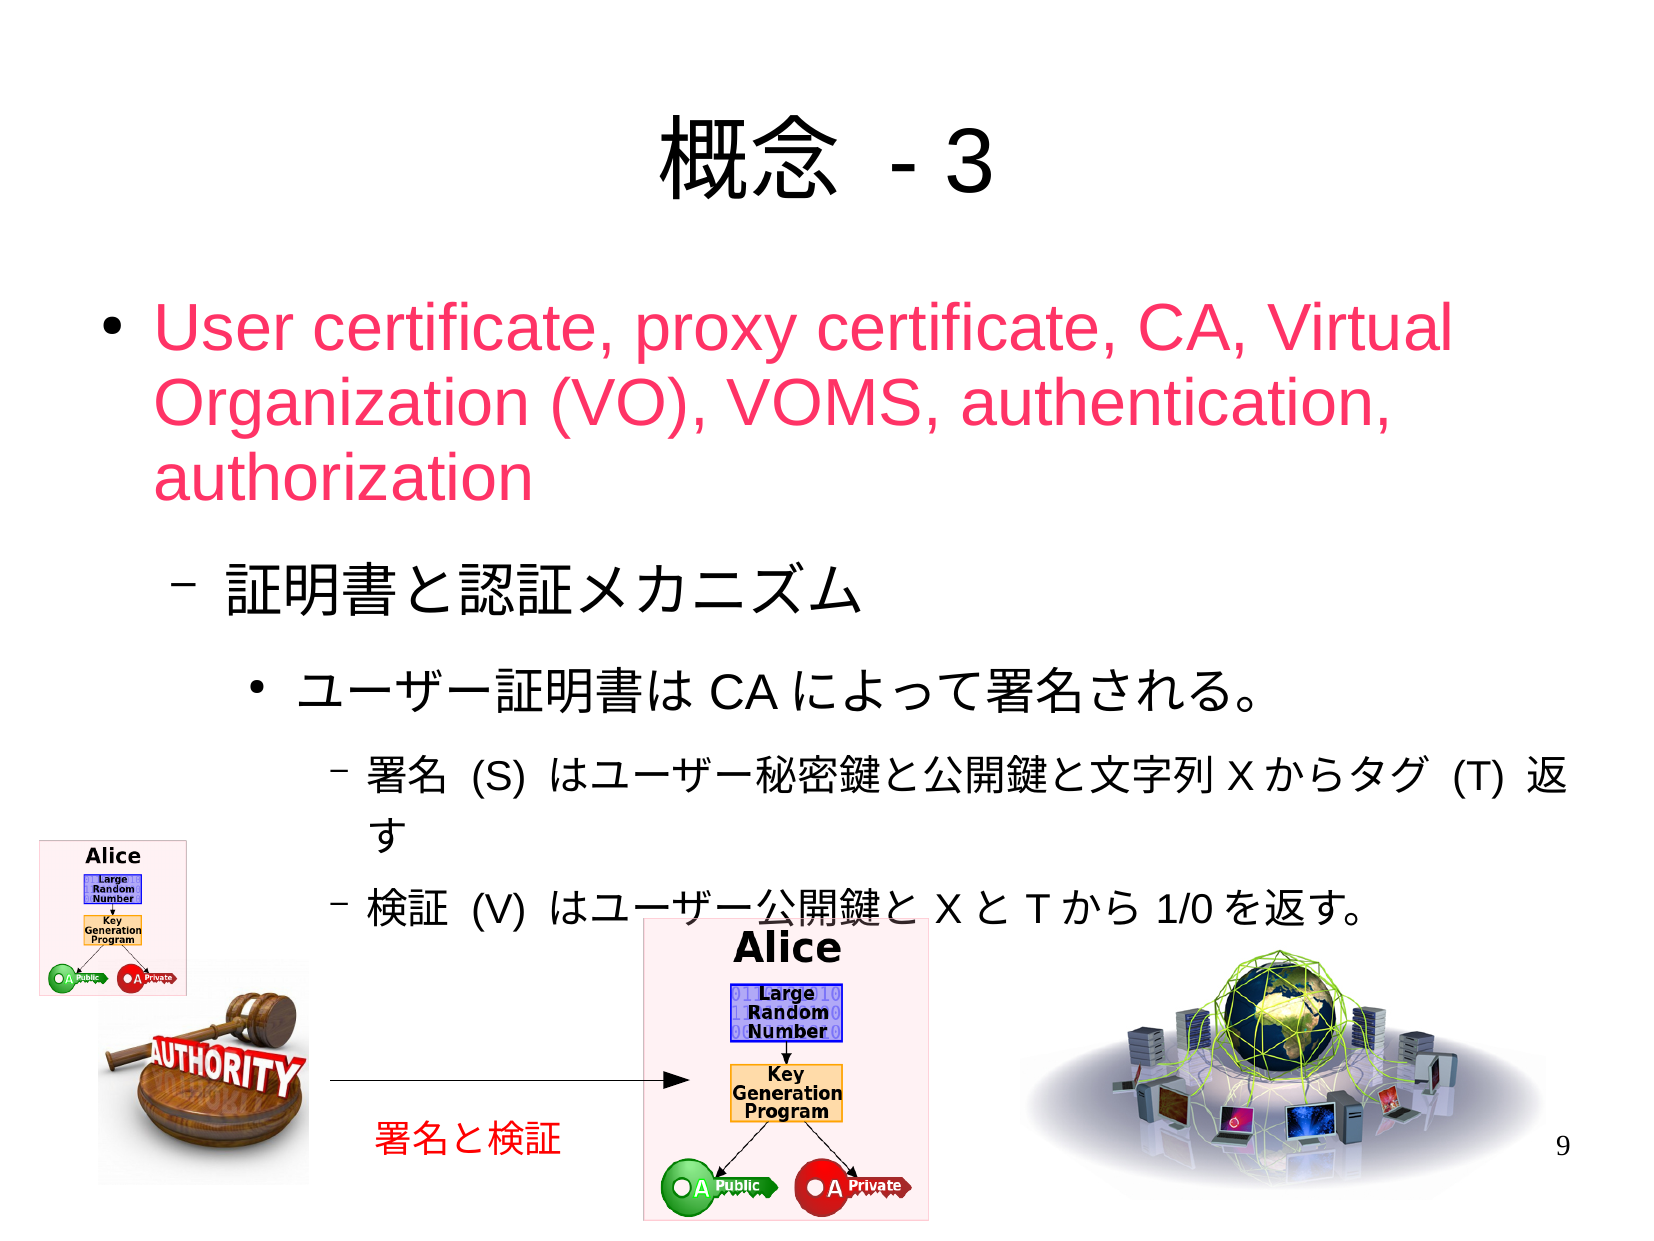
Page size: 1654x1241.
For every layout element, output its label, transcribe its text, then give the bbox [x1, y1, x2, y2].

list User certificate, proxy certificate, CA, Virtual Organization (VO), VOMS, authentication, authorization 証明書と認証メカニズム ユーザー証明書はCAによって署名される。 署名 (S) はユーザー秘密鍵と公開鍵と文字列Xからタグ (T) 返す 検証 (V) はユーザー公開鍵とXとTから1/0を返す。 [82, 290, 1571, 1010]
text_box 署名と検証 [360, 1101, 616, 1165]
picture [1020, 944, 1546, 1201]
picture [30, 831, 309, 1186]
title 概念 - 3 [82, 49, 1571, 257]
picture [626, 899, 946, 1239]
